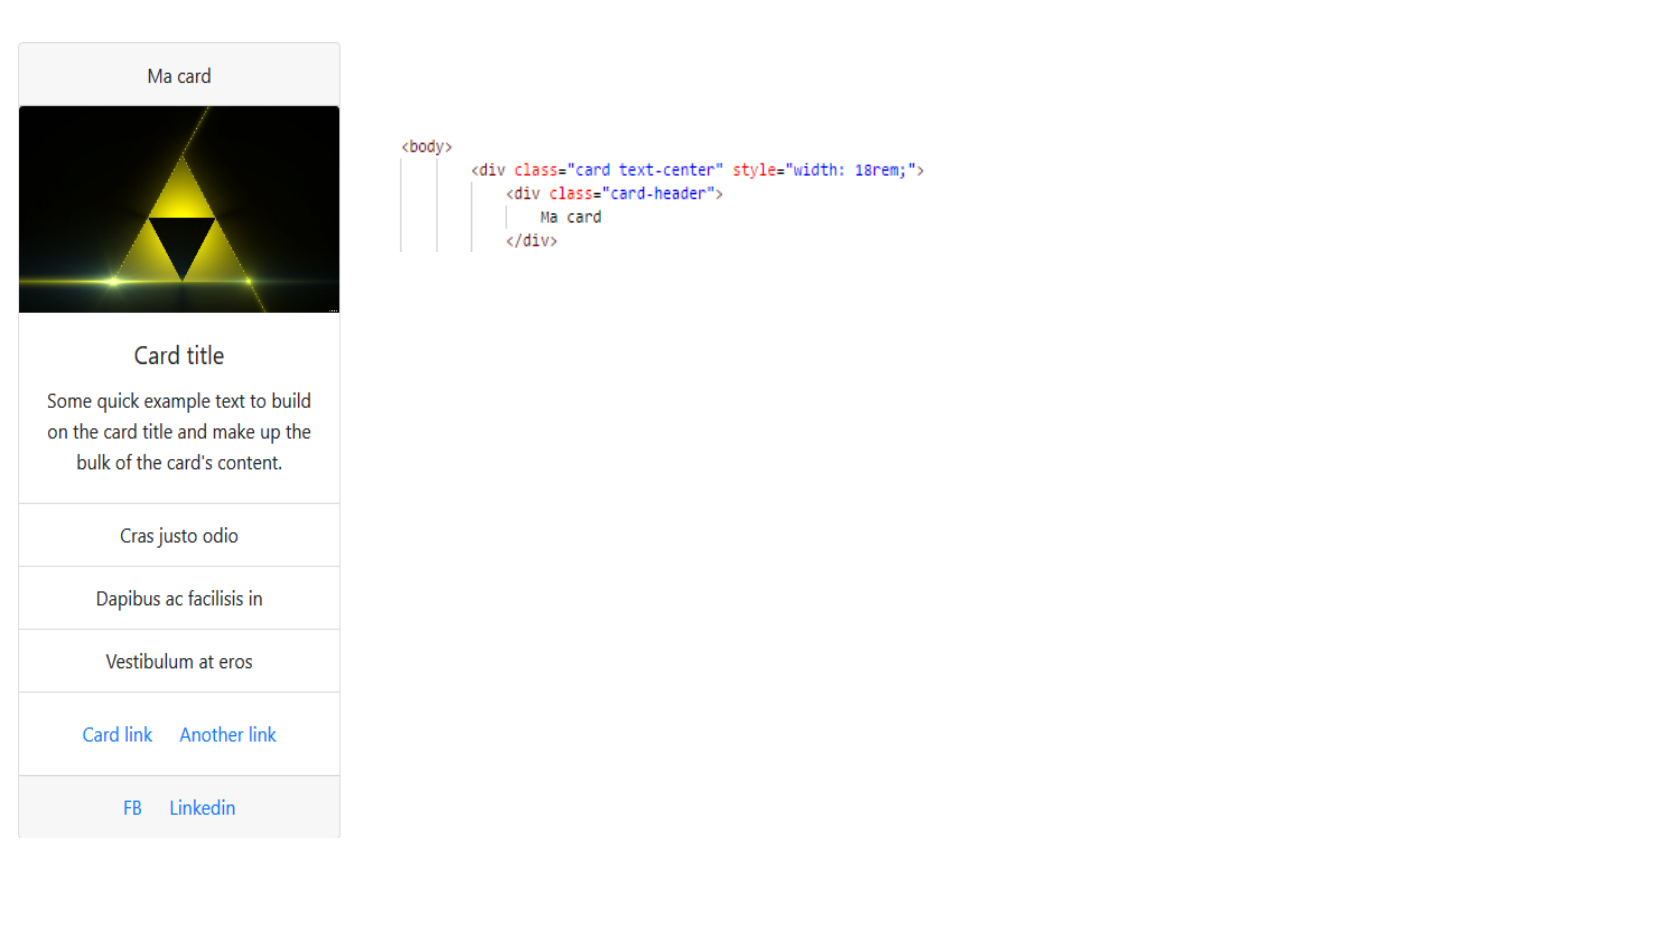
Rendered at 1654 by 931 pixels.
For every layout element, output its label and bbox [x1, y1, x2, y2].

picture [18, 42, 345, 838]
picture [396, 132, 1606, 252]
